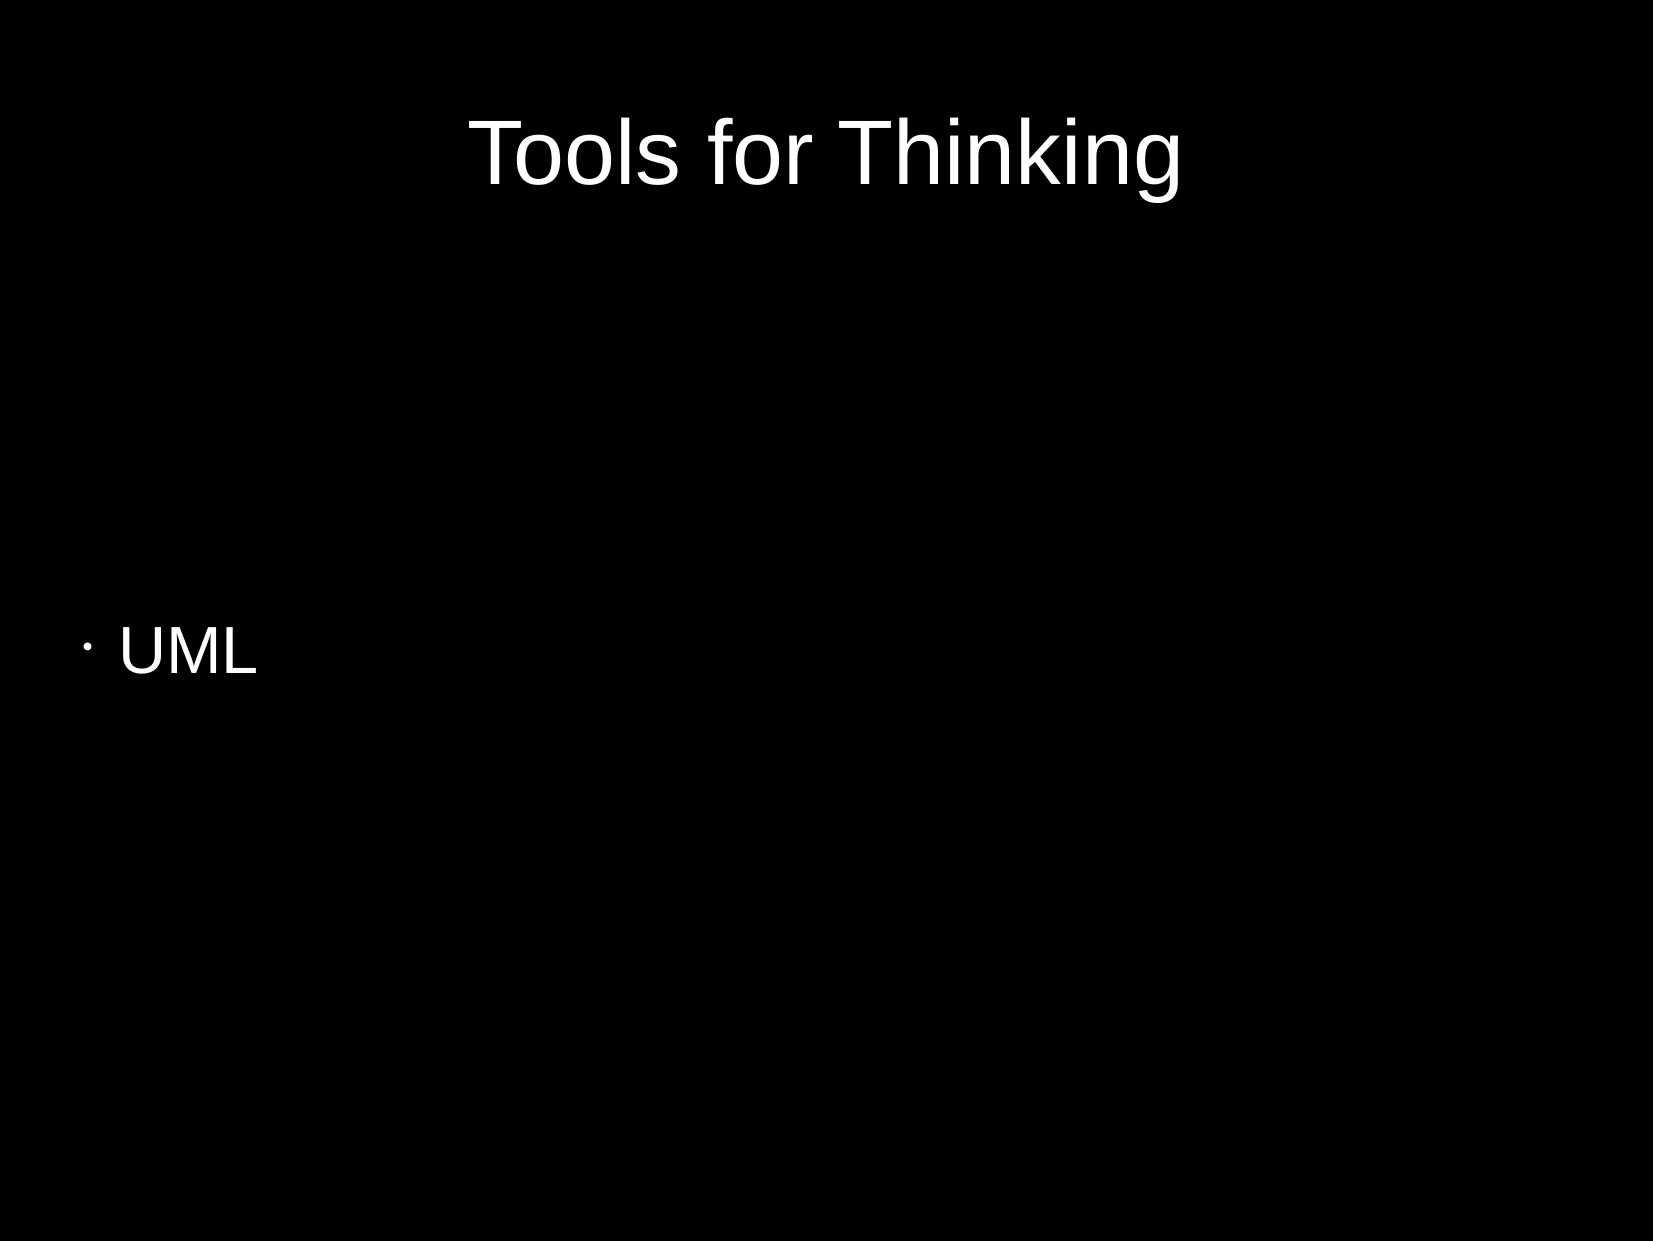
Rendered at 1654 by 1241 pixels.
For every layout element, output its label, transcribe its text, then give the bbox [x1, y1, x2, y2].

subtitle UML [82, 290, 1571, 1010]
title Tools for Thinking [82, 49, 1571, 257]
